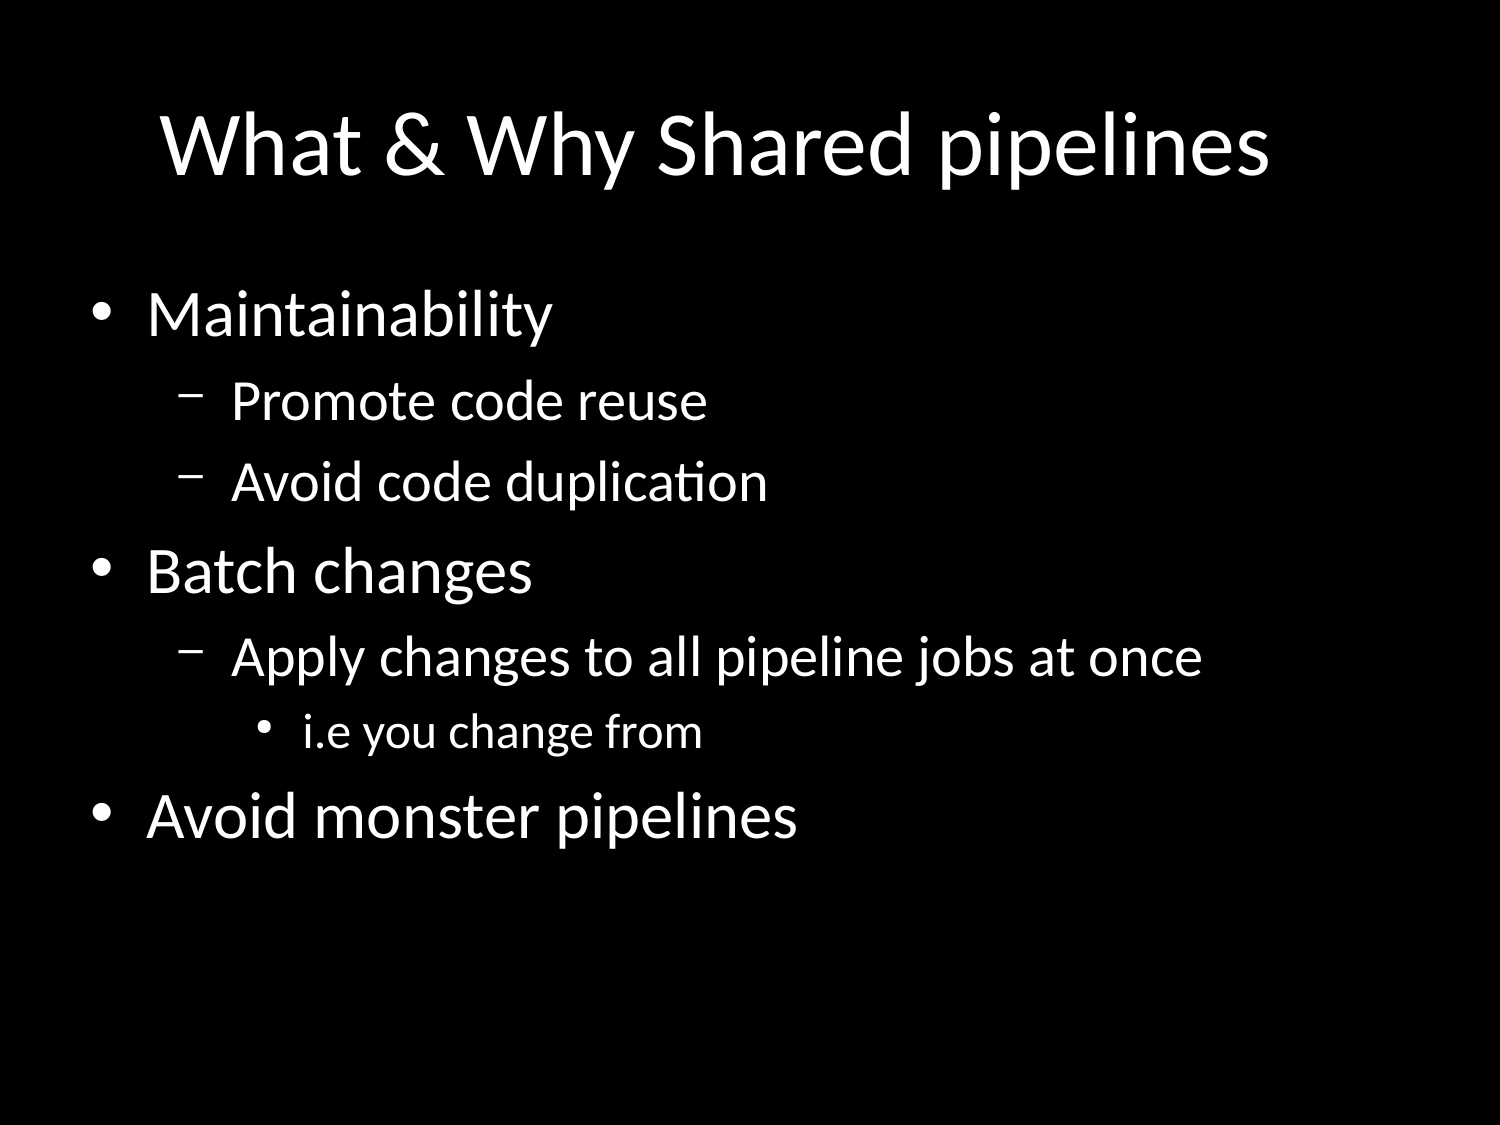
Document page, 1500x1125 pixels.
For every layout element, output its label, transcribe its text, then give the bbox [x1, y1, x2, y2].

list Maintainability Promote code reuse Avoid code duplication Batch changes Apply changes to all pipeline jobs at once i.e you change from Avoid monster pipelines [75, 262, 1425, 1005]
title What & Why Shared pipelines [75, 45, 1425, 233]
